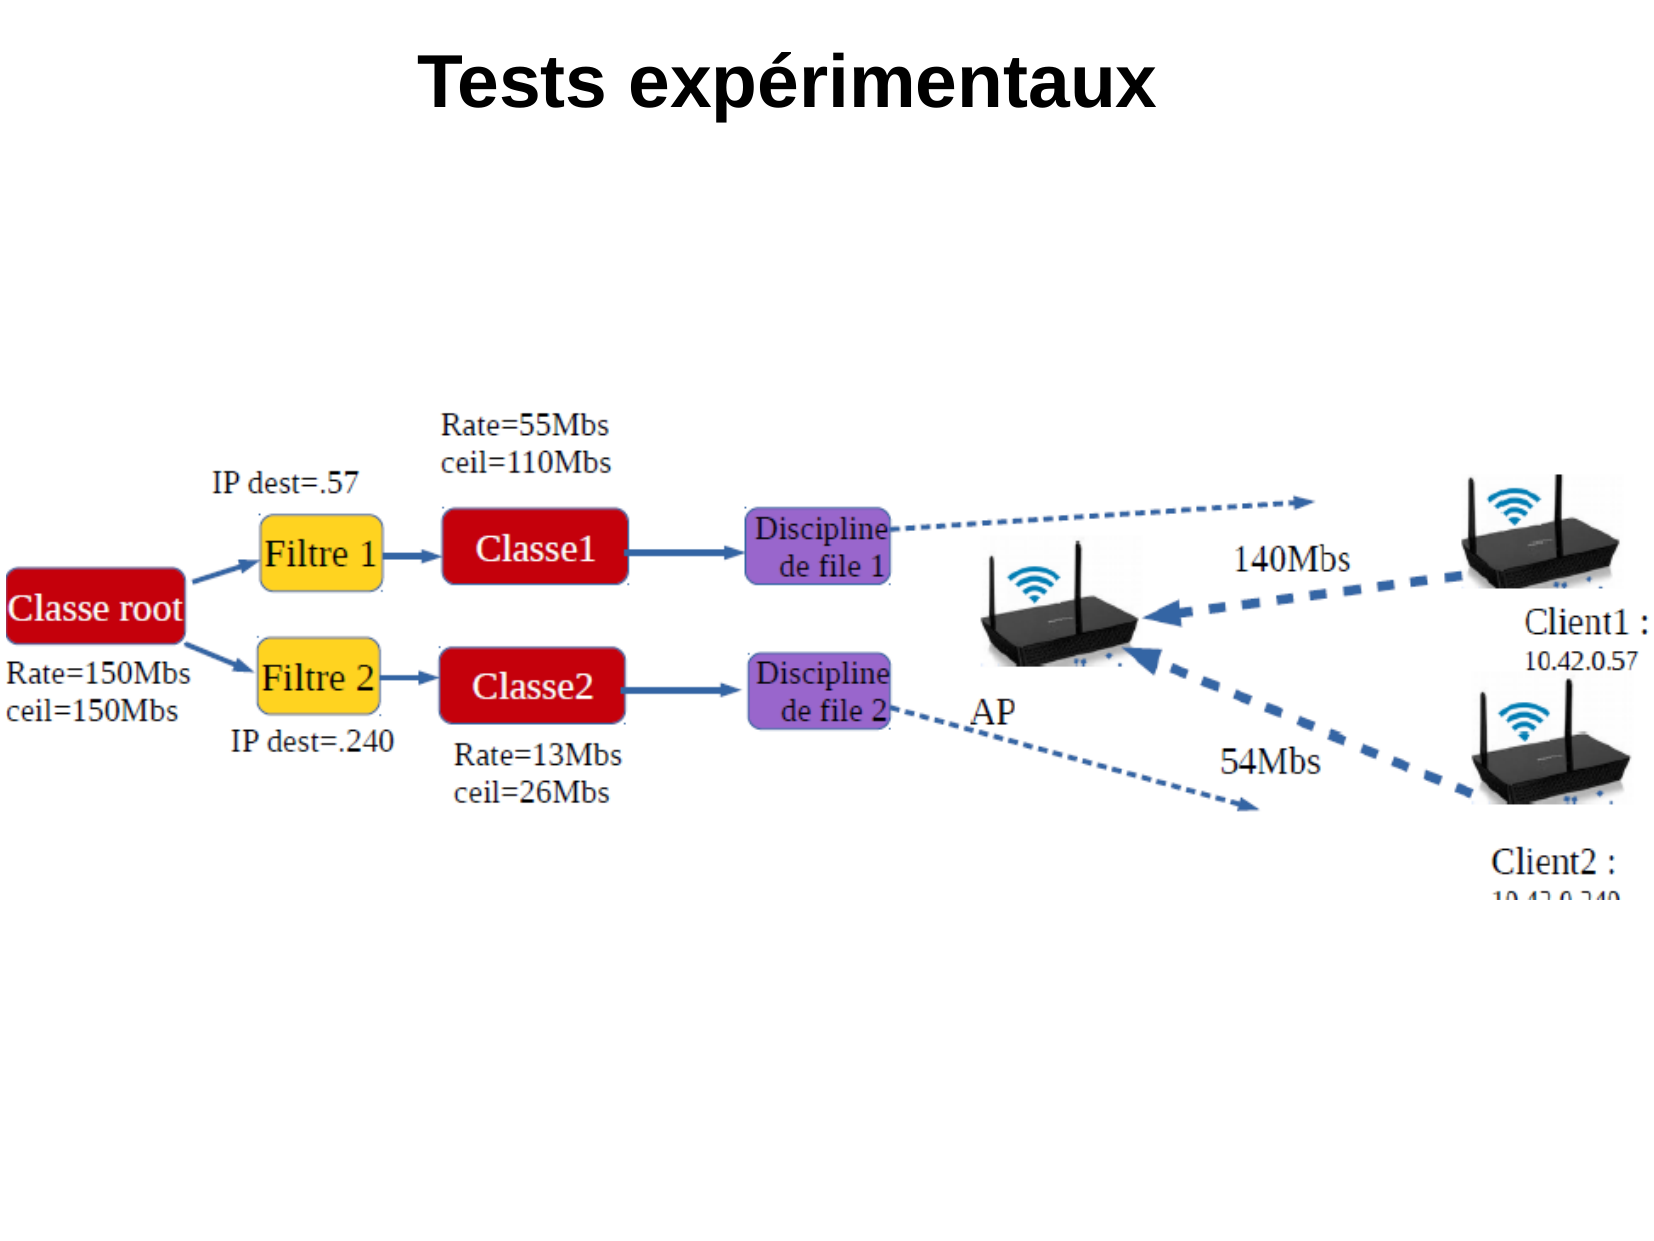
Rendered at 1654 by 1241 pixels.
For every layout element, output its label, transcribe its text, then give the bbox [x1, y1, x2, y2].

title Tests expérimentaux [360, 15, 1216, 148]
picture [6, 383, 1652, 901]
